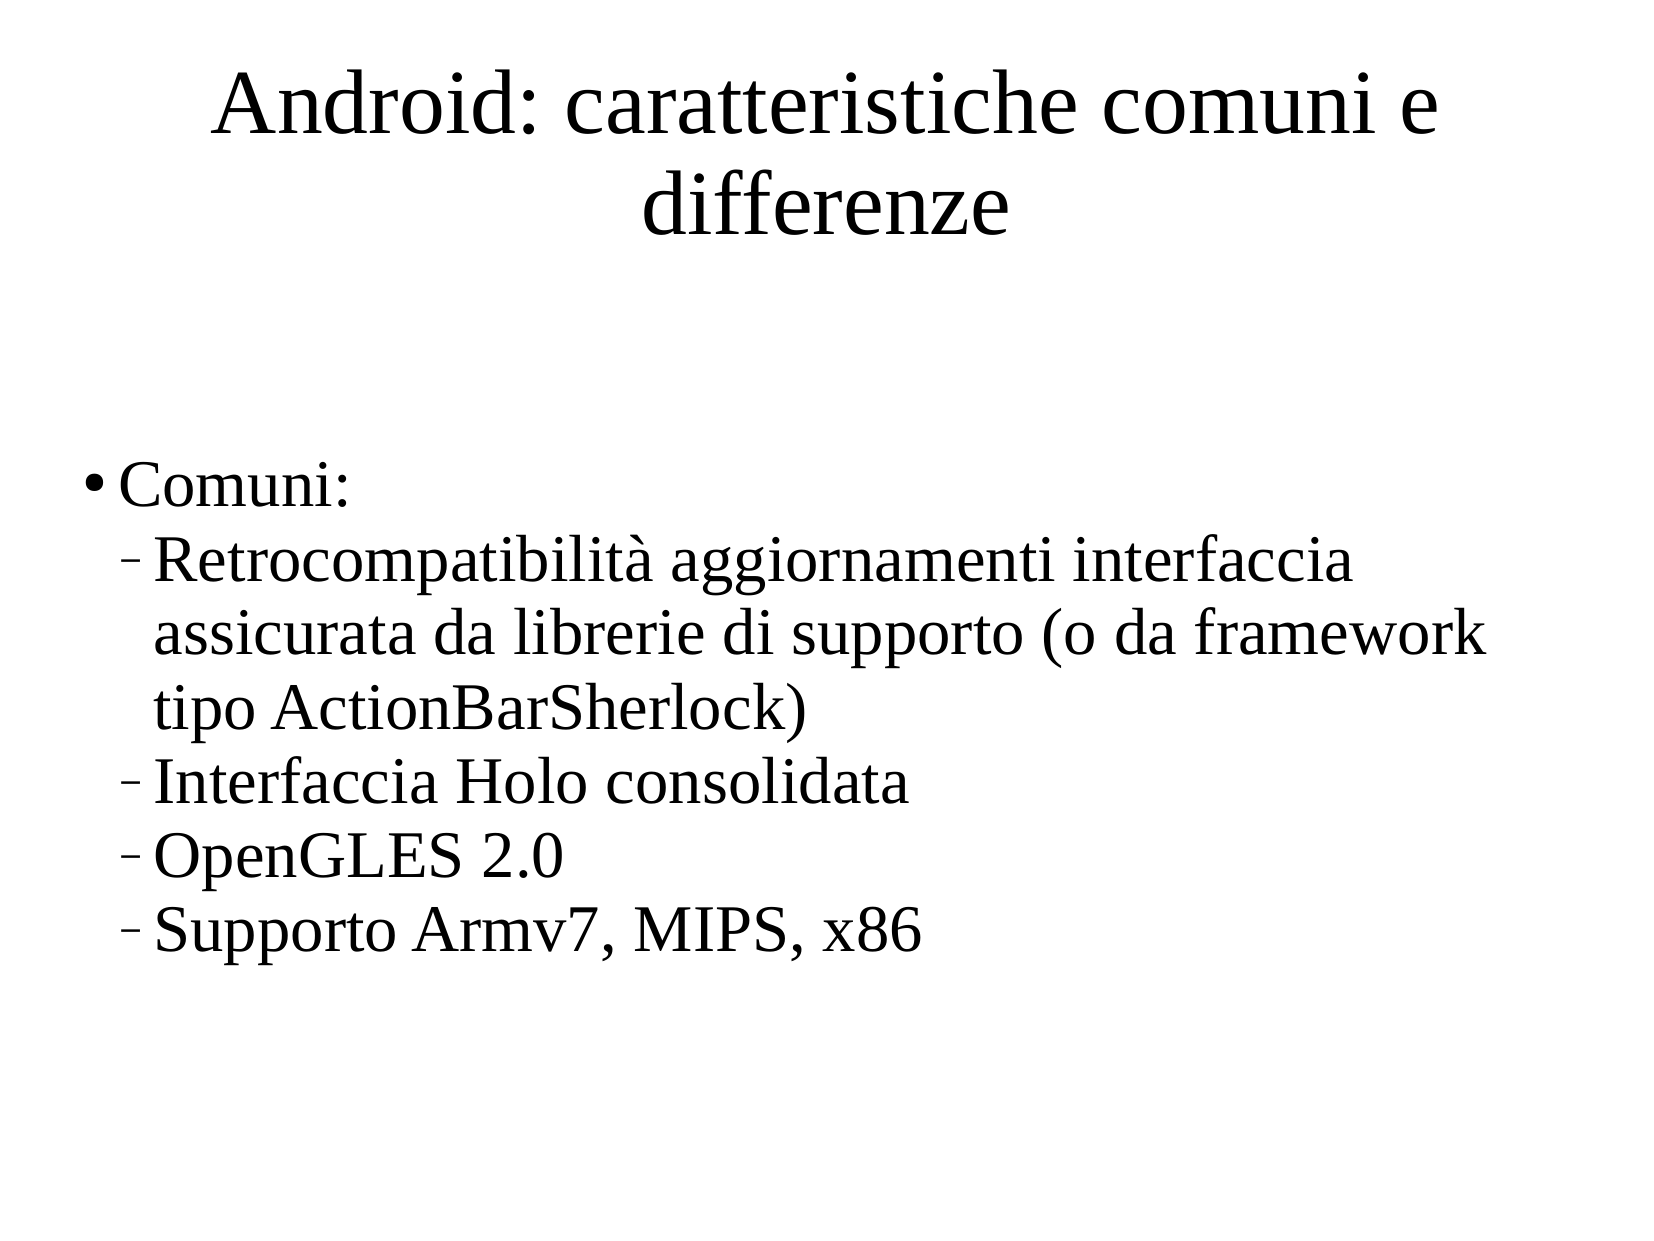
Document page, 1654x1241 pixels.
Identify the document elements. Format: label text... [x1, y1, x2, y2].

title Android: caratteristiche comuni e differenze [82, 49, 1571, 257]
subtitle Comuni: Retrocompatibilità aggiornamenti interfaccia assicurata da librerie di supporto (o da framework tipo ActionBarSherlock) Interfaccia Holo consolidata OpenGLES 2.0 Supporto Armv7, MIPS, x86 [82, 346, 1571, 1067]
